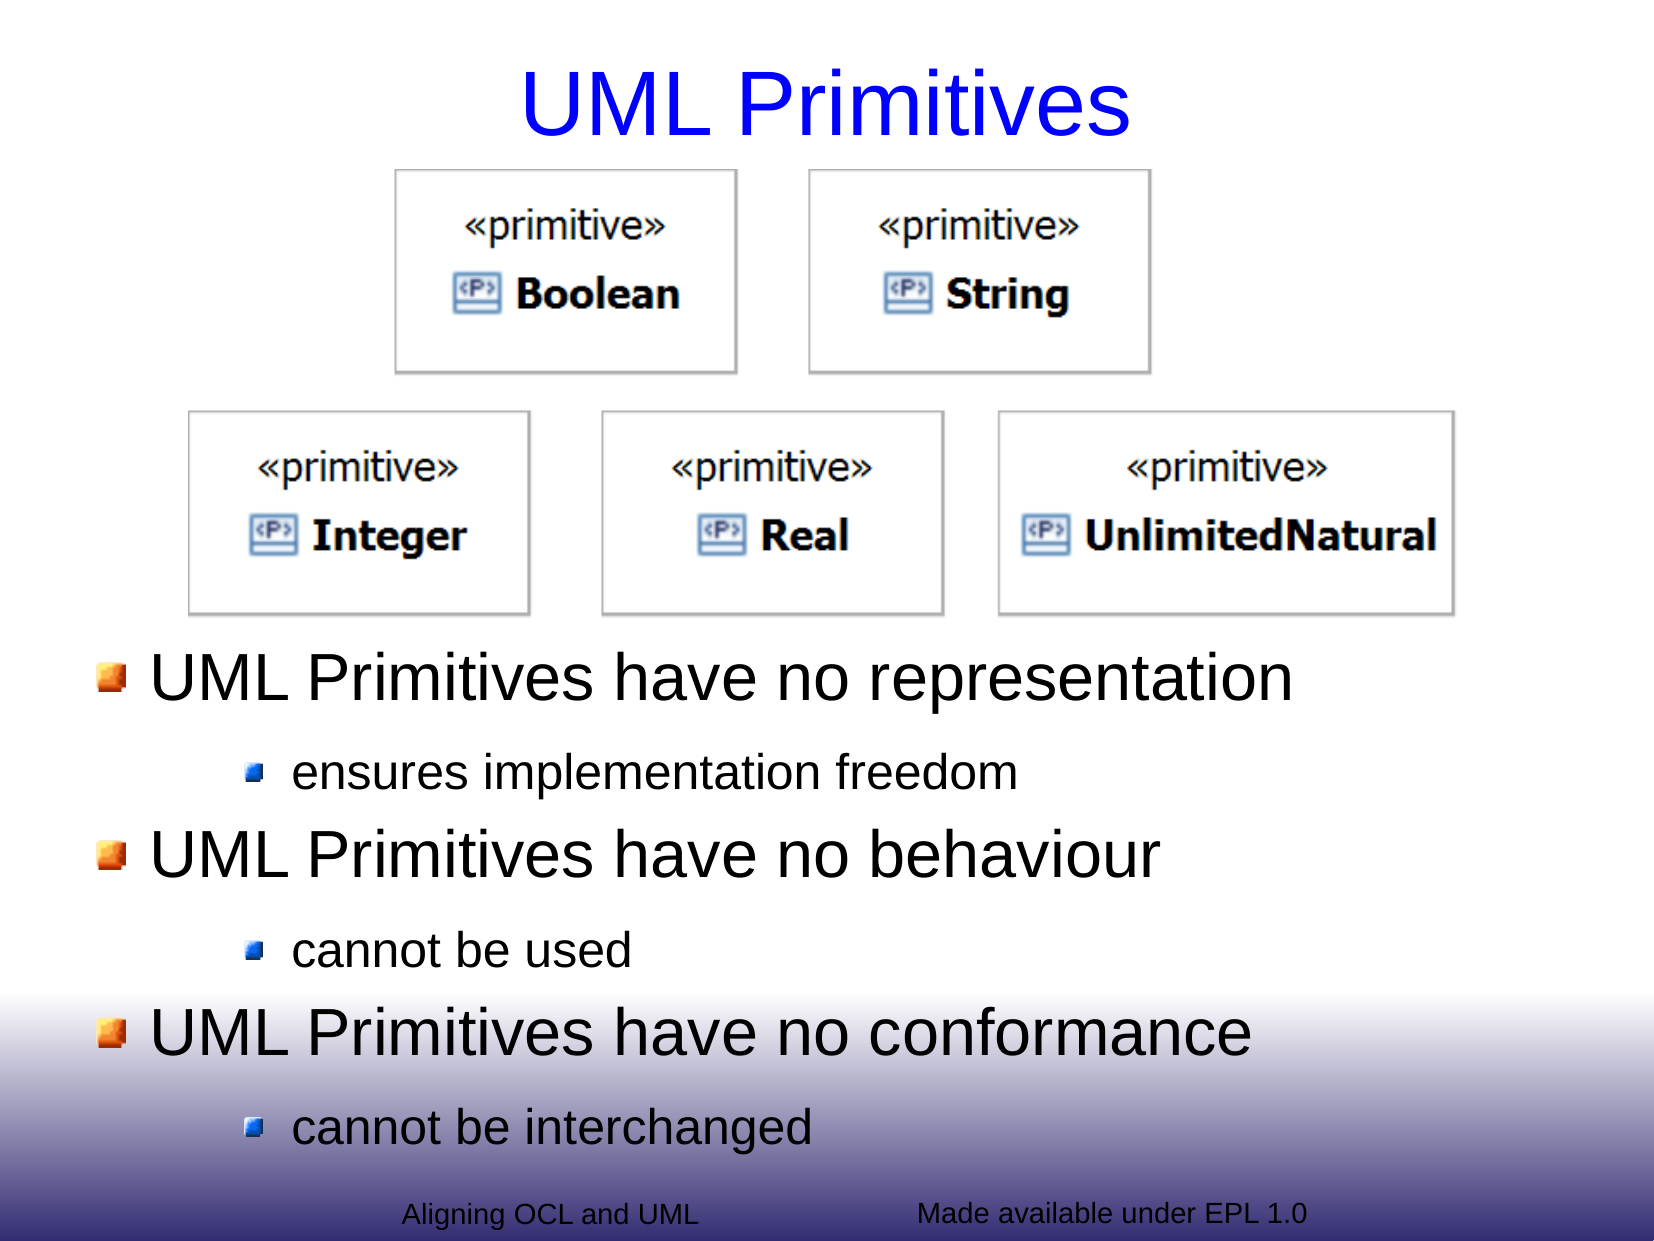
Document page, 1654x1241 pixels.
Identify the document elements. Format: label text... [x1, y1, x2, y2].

list UML Primitives have no representation ensures implementation freedom UML Primitives have no behaviour cannot be used UML Primitives have no conformance cannot be interchanged [78, 639, 1567, 1156]
title UML Primitives [82, 49, 1571, 158]
picture [188, 169, 1457, 618]
